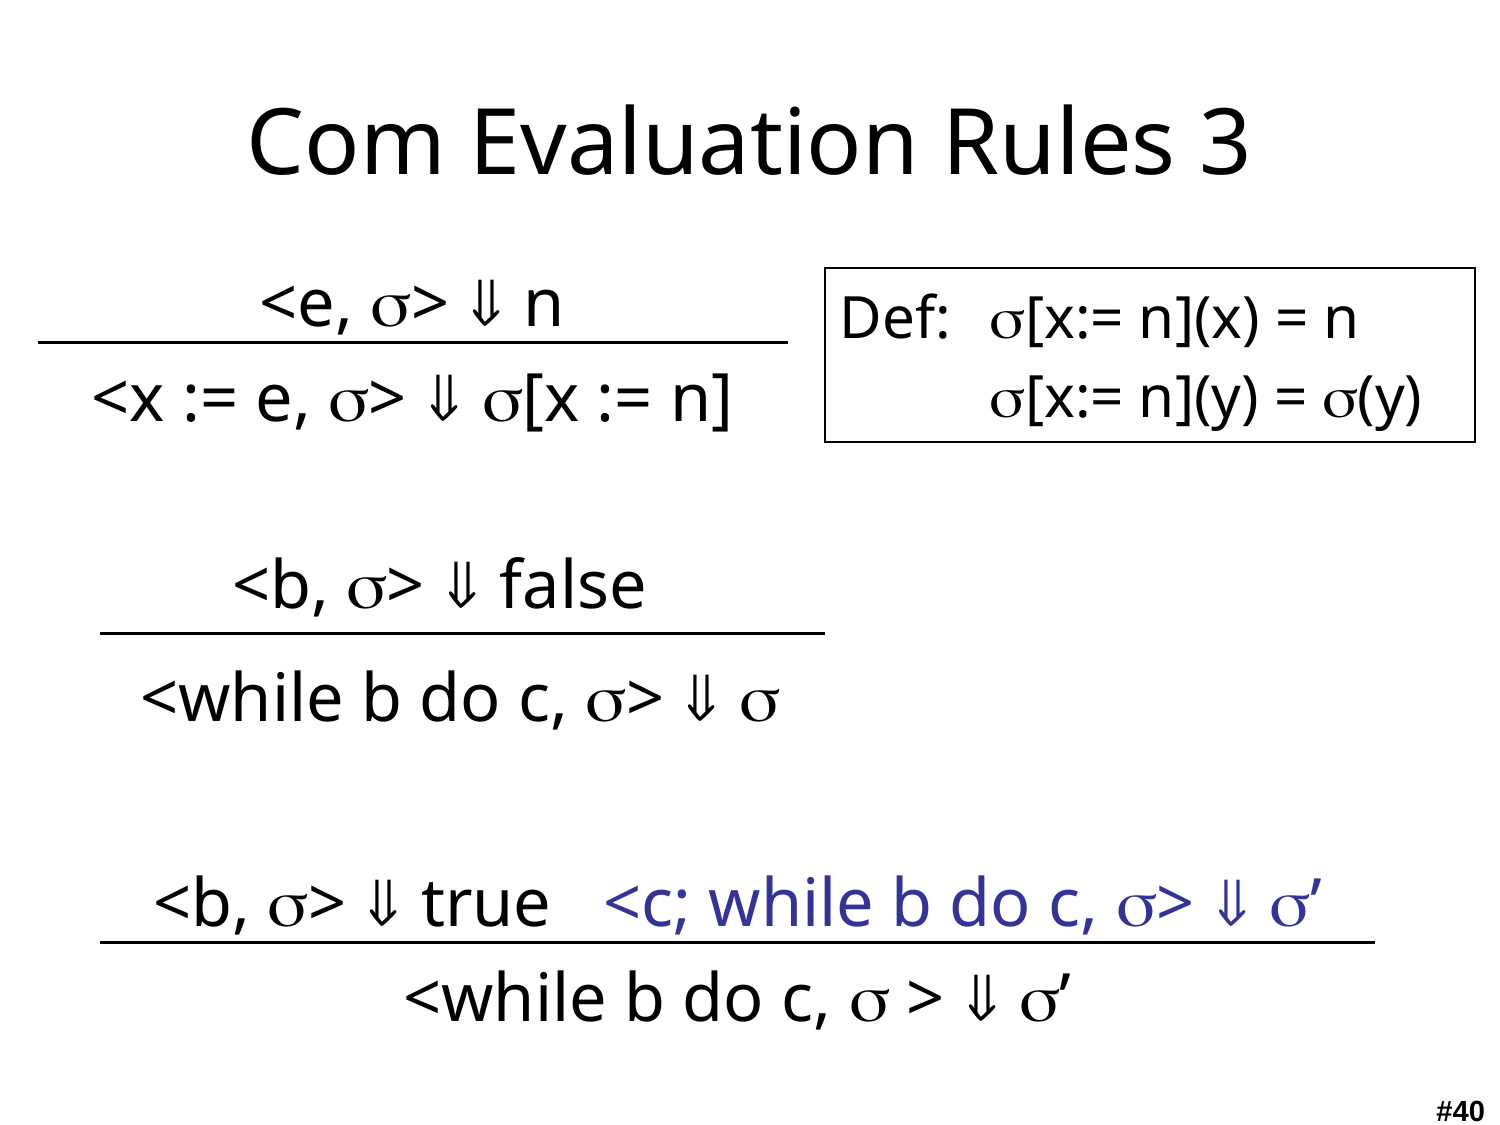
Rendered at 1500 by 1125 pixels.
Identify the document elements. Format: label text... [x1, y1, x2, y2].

text_box <b, >  false [217, 529, 663, 637]
text_box <while b do c,  >  ’ [99, 943, 1375, 1038]
text_box <x := e, >  [x := n] [37, 343, 788, 438]
text_box <b, >  true <c; while b do c, >  ’ [99, 847, 1375, 941]
text_box <while b do c, >   [125, 642, 795, 749]
title Com Evaluation Rules 3 [75, 45, 1426, 233]
text_box <e, >  n [37, 247, 788, 341]
text_box Def: [x:= n](x) = n [x:= n](y) = (y) [824, 268, 1476, 443]
